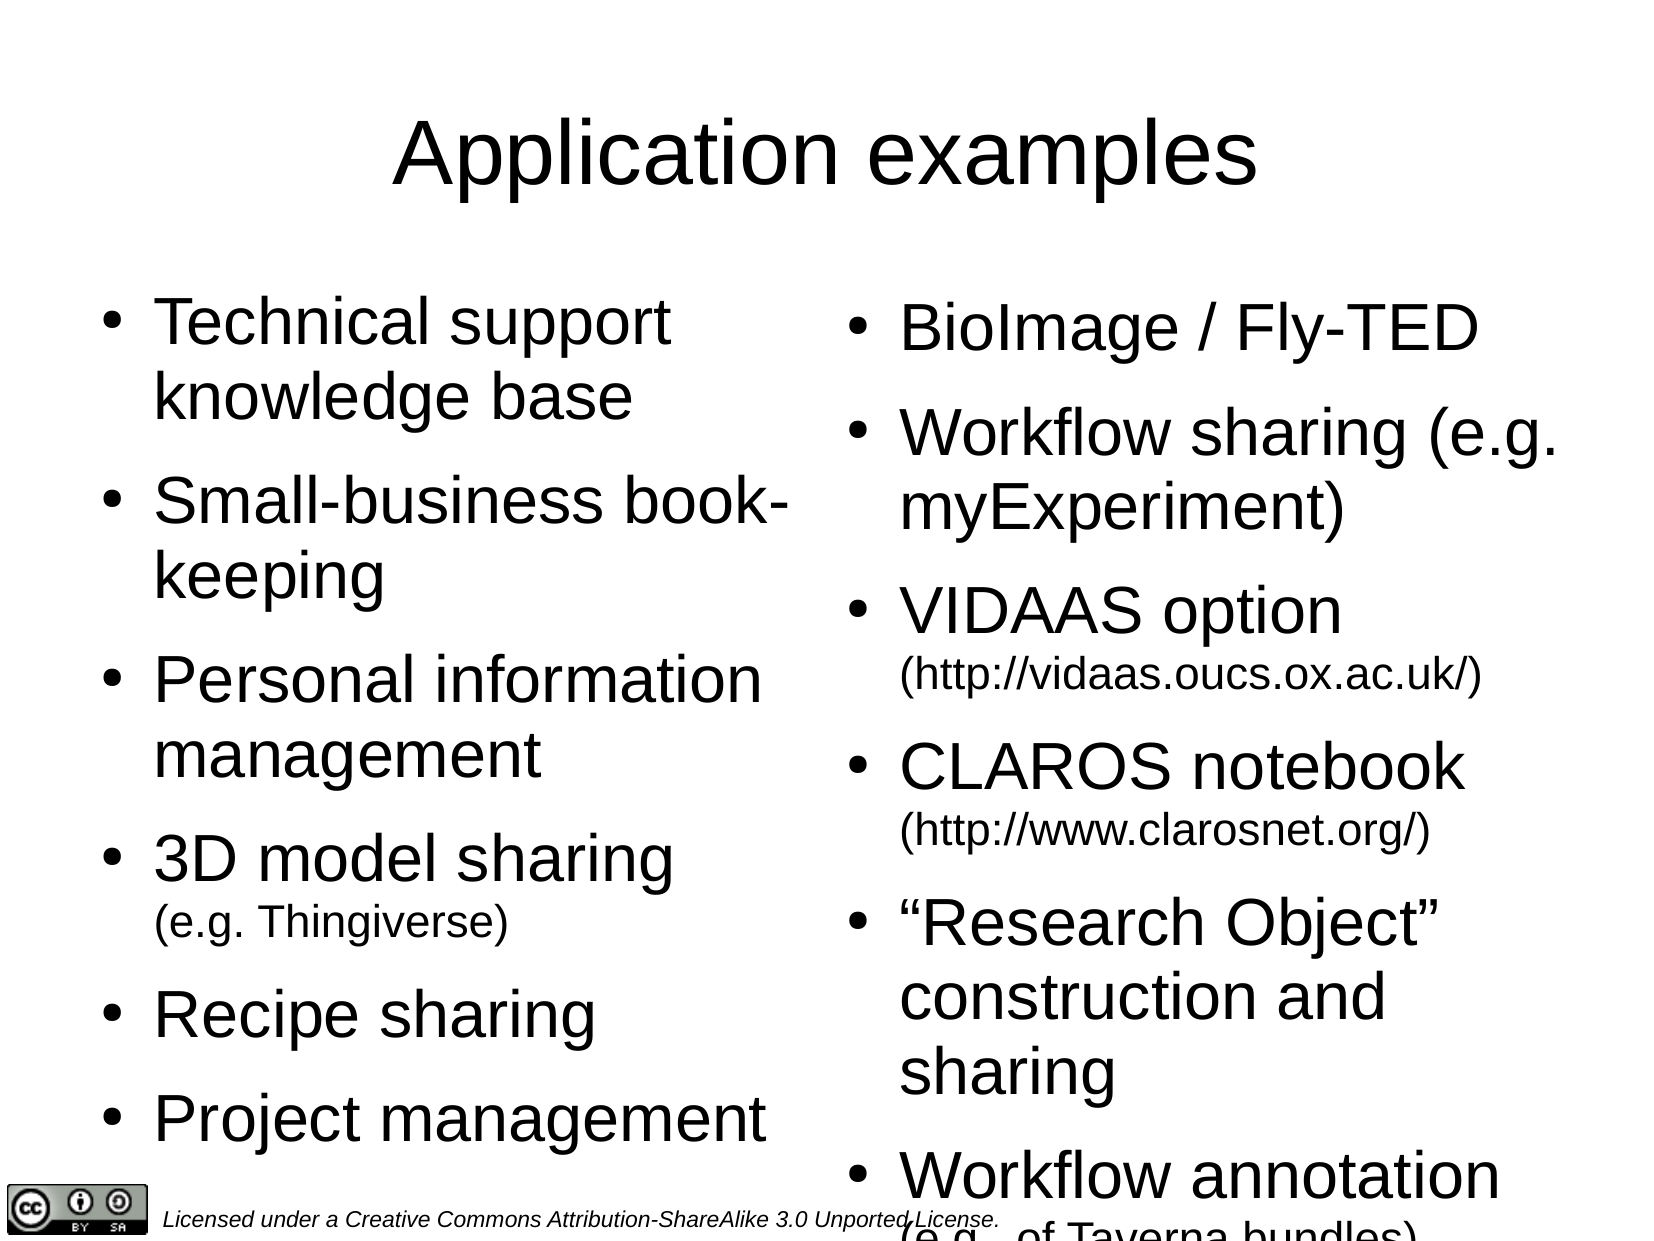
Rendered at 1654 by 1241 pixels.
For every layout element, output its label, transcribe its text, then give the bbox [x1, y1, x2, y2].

picture [7, 1184, 148, 1235]
list Technical support knowledge base Small-business book-keeping Personal information management 3D model sharing (e.g. Thingiverse) Recipe sharing Project management [82, 284, 793, 1117]
list BioImage / Fly-TED Workflow sharing (e.g. myExperiment) VIDAAS option (http://vidaas.oucs.ox.ac.uk/) CLAROS notebook (http://www.clarosnet.org/) “Research Object” construction and sharing Workflow annotation (e.g., of Taverna bundles) [828, 290, 1595, 1182]
title Application examples [82, 49, 1571, 257]
